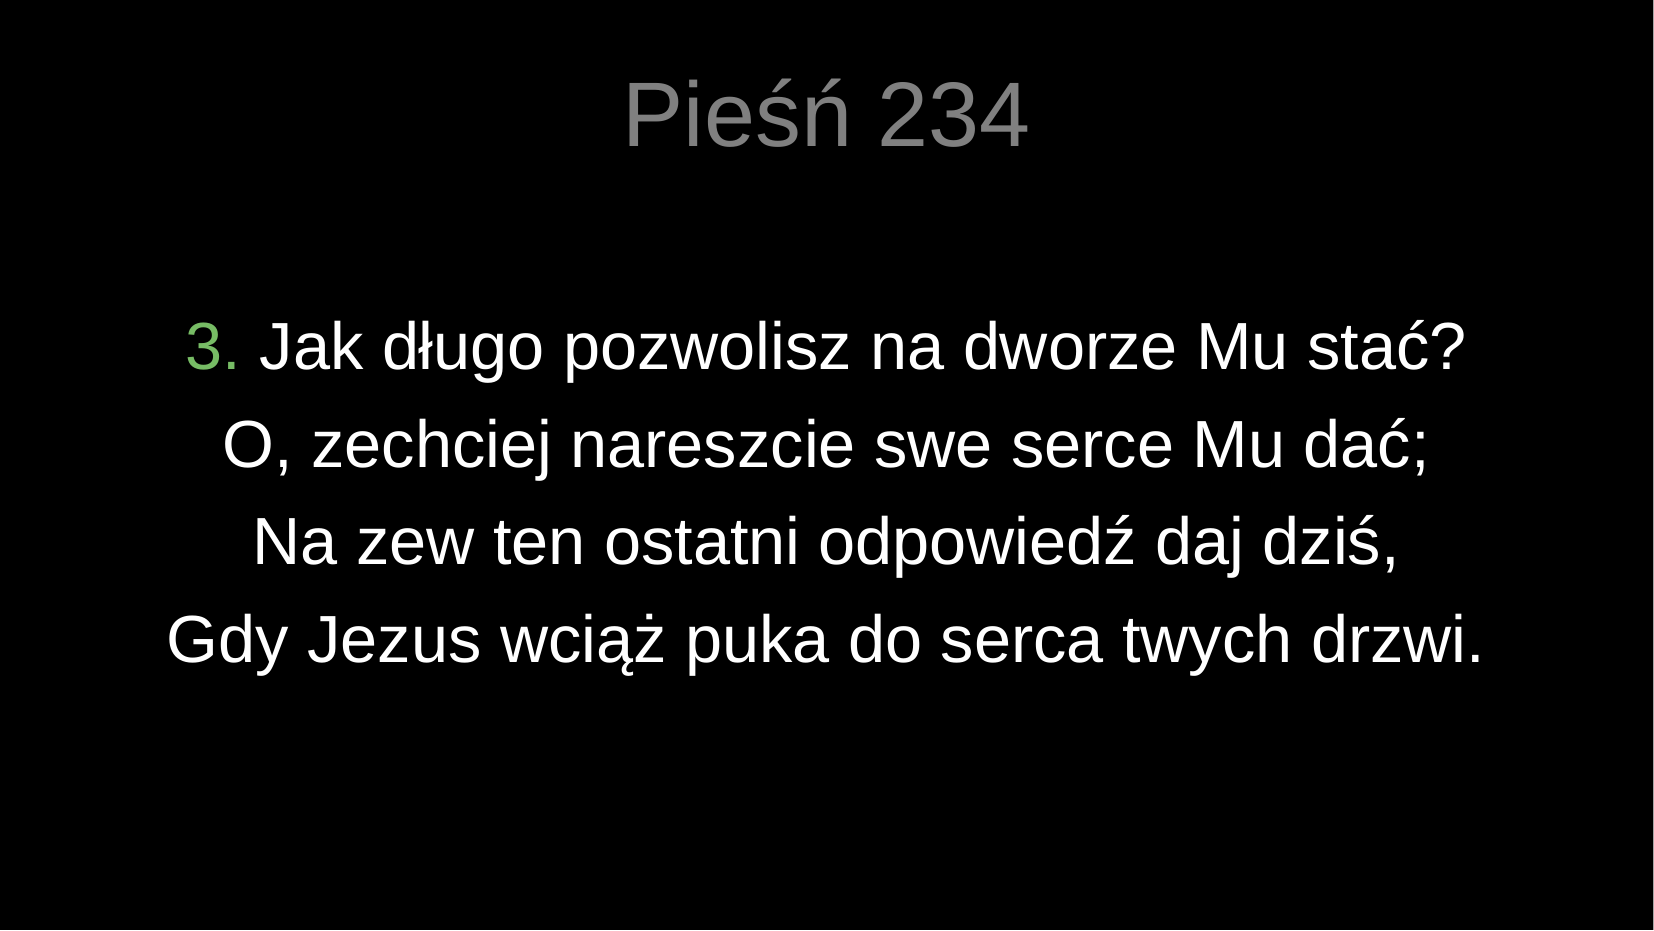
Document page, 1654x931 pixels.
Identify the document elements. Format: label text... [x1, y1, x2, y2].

subtitle 3. Jak długo pozwolisz na dworze Mu stać? O, zechciej nareszcie swe serce Mu dać; Na zew ten ostatni odpowiedź daj dziś, Gdy Jezus wciąż puka do serca twych drzwi. [82, 217, 1571, 757]
title Pieśń 234 [82, 37, 1571, 193]
